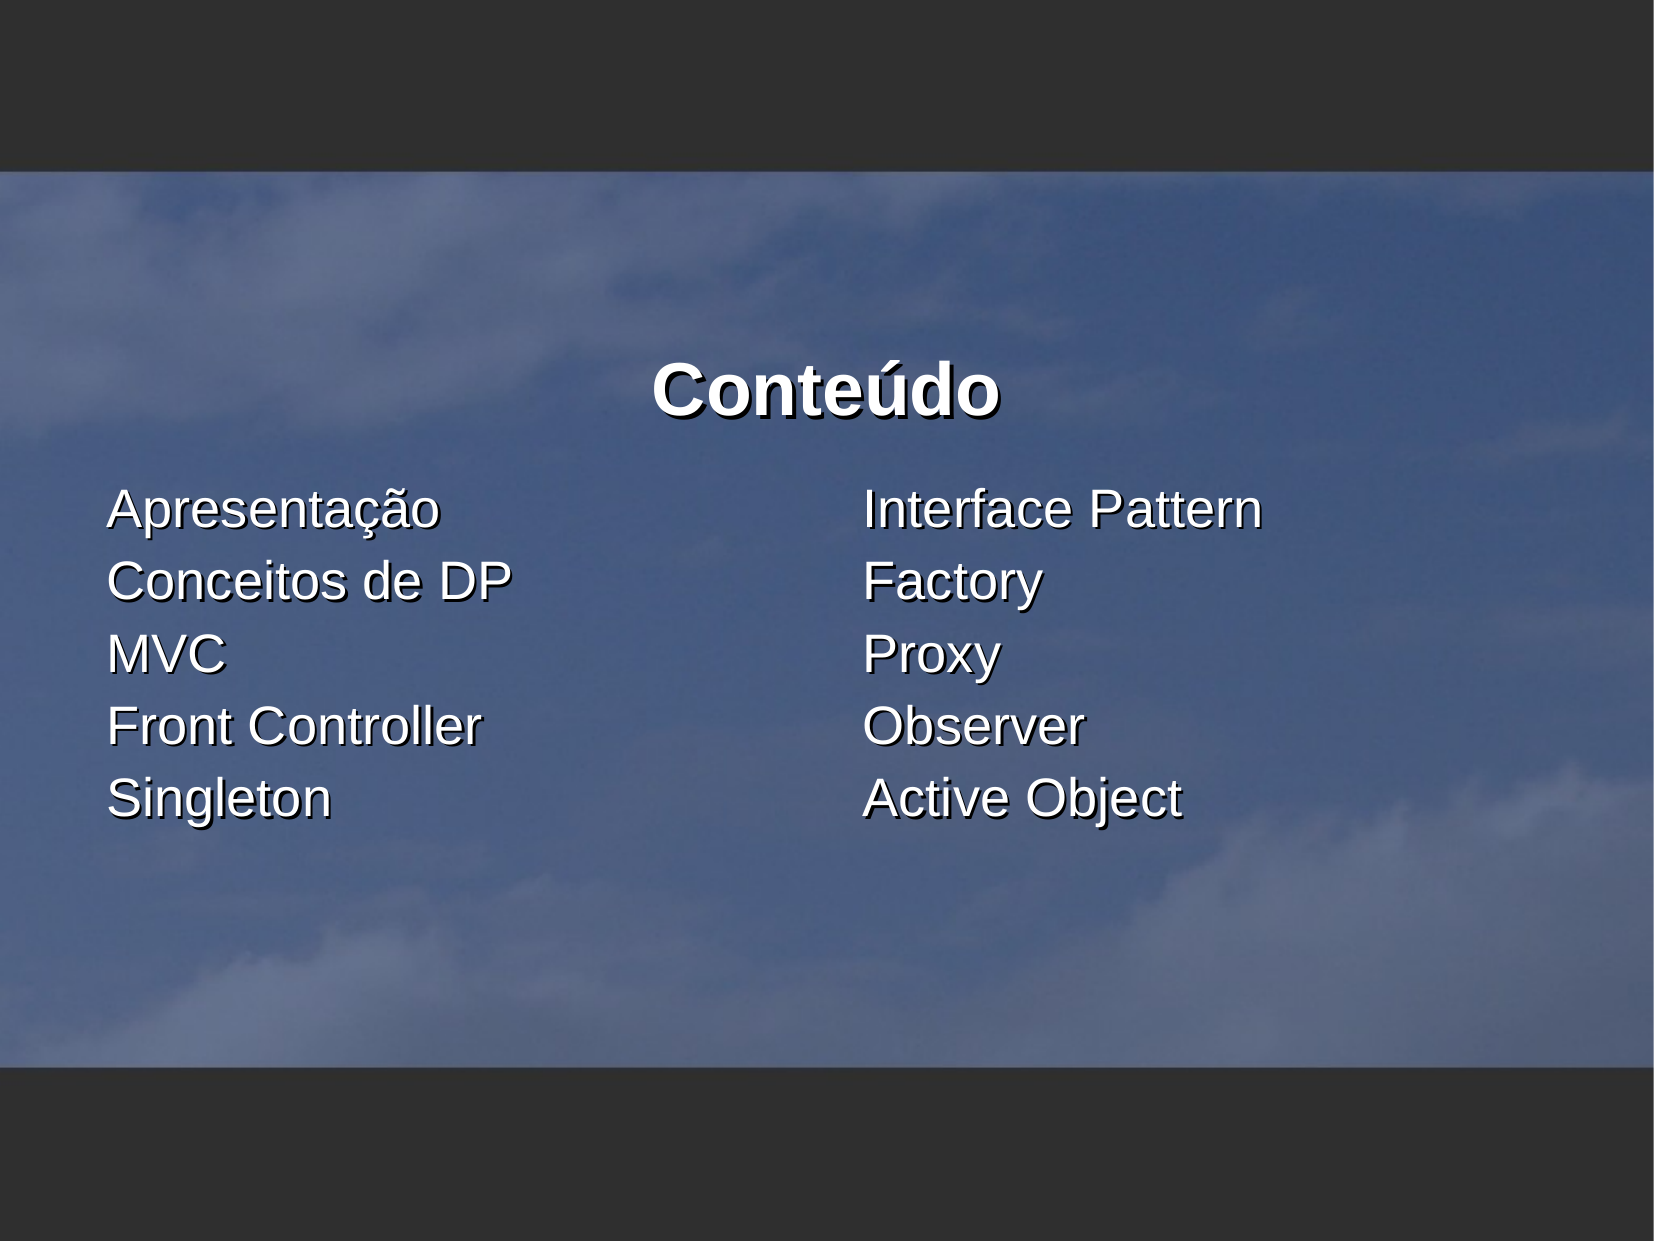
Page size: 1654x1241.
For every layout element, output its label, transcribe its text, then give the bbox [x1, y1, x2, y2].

picture [0, 0, 1654, 1241]
title Conteúdo [88, 301, 1565, 479]
list Apresentação Conceitos de DP MVC Front Controller Singleton [88, 478, 809, 829]
list Interface Pattern Factory Proxy Observer Active Object [845, 478, 1566, 829]
